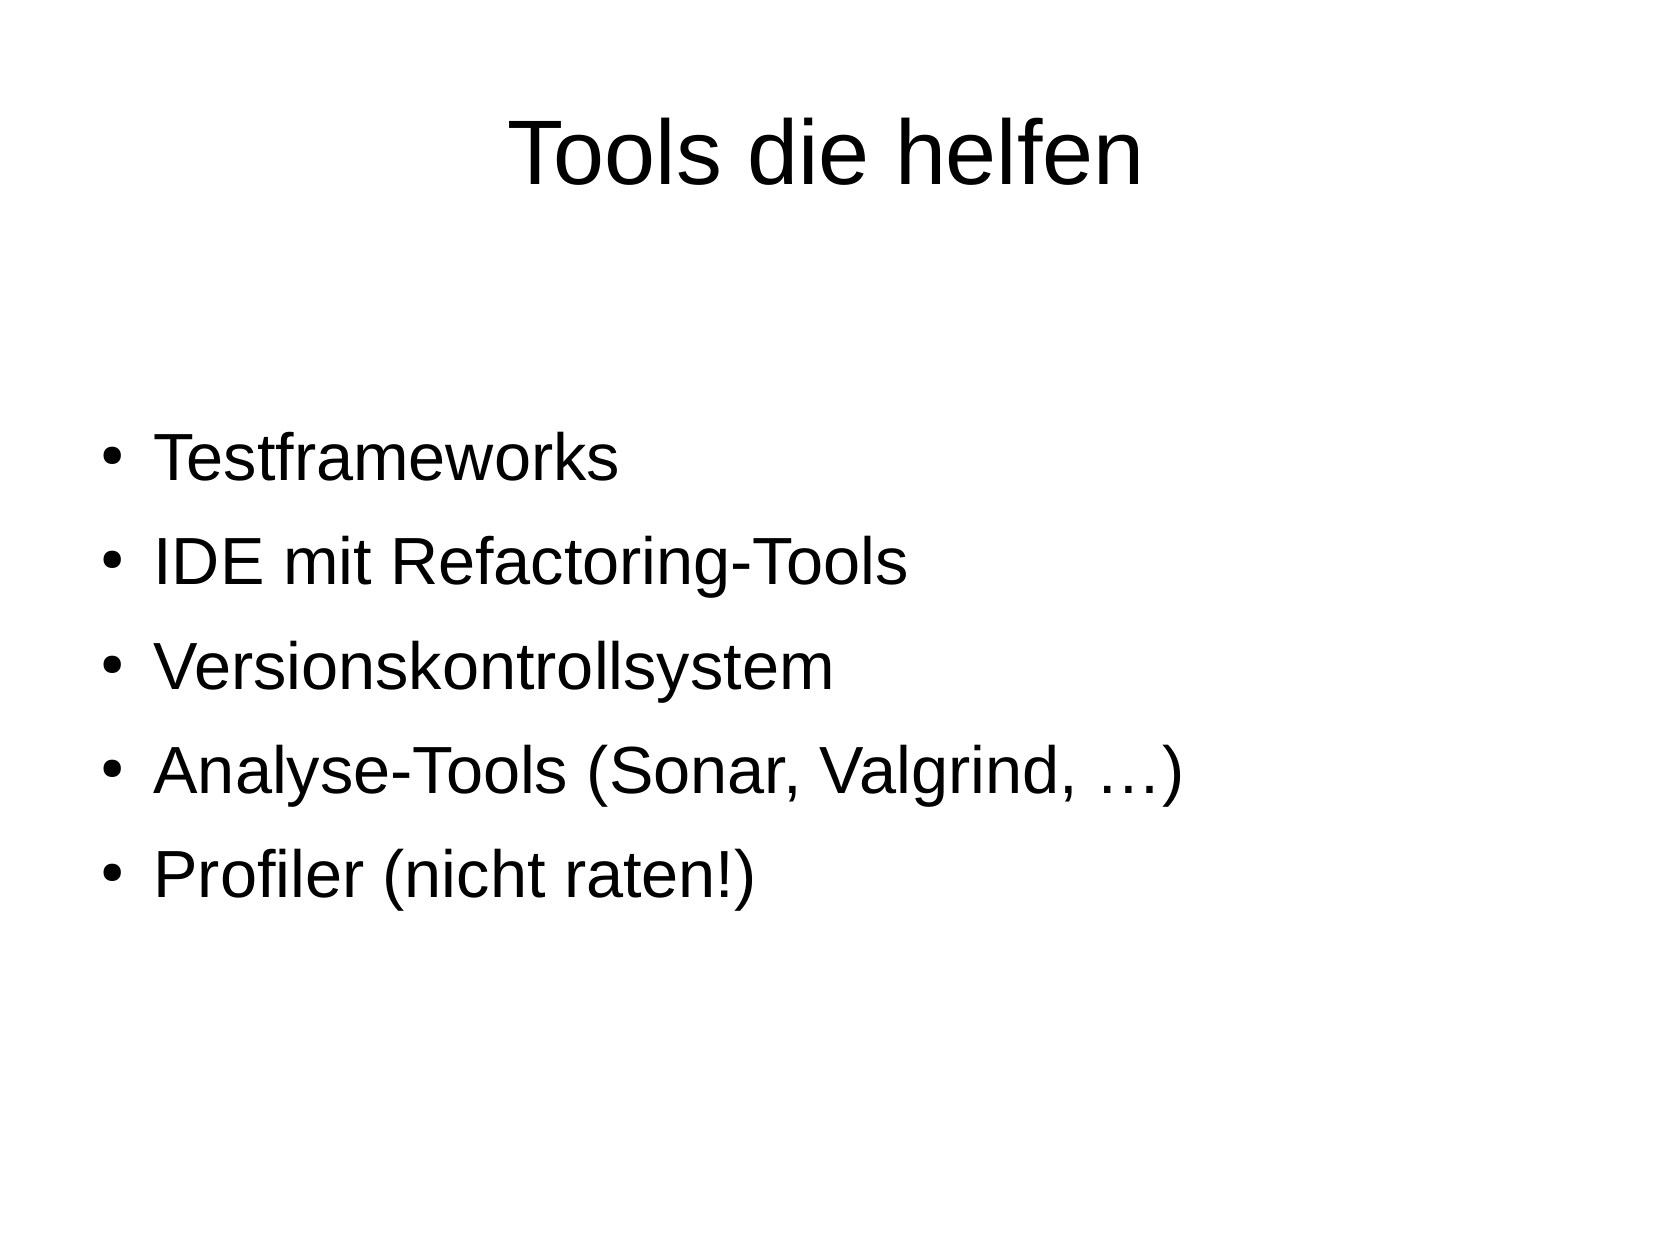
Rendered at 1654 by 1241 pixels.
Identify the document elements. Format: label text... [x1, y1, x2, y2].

list Testframeworks IDE mit Refactoring-Tools Versionskontrollsystem Analyse-Tools (Sonar, Valgrind, …) Profiler (nicht raten!) [82, 420, 1571, 940]
title Tools die helfen [82, 49, 1571, 257]
